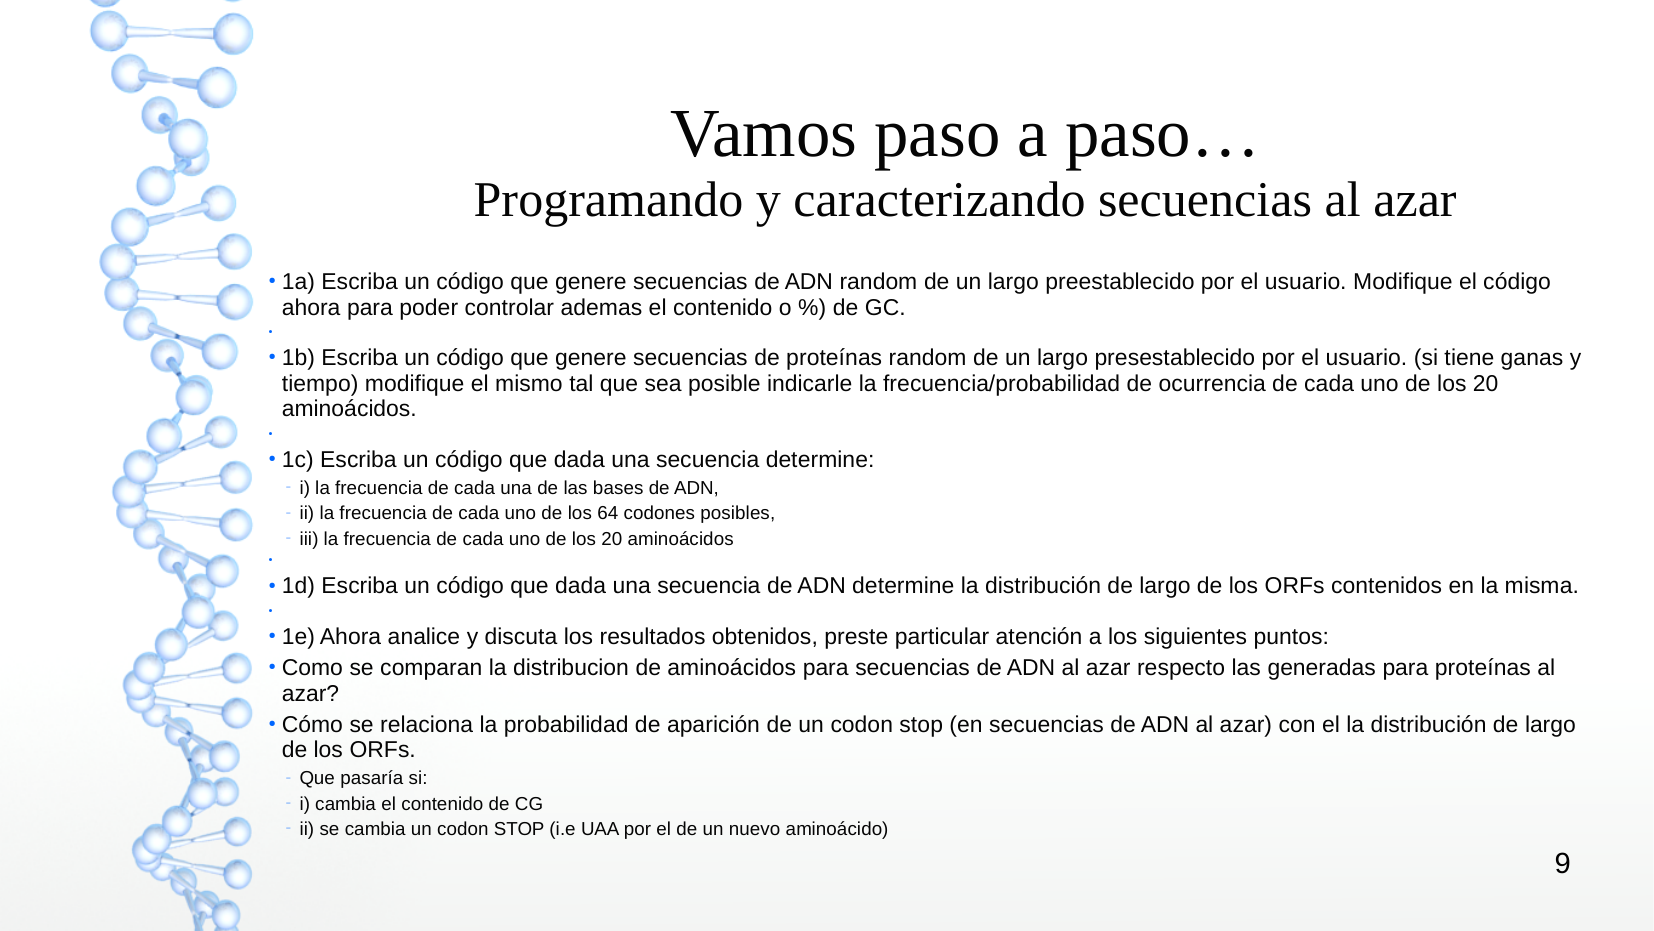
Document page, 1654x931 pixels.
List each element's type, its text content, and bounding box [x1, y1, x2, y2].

list 1a) Escriba un código que genere secuencias de ADN random de un largo preestablecido por el usuario. Modifique el código ahora para poder controlar ademas el contenido o %) de GC. 1b) Escriba un código que genere secuencias de proteínas random de un largo presestablecido por el usuario. (si tiene ganas y tiempo) modifique el mismo tal que sea posible indicarle la frecuencia/probabilidad de ocurrencia de cada uno de los 20 aminoácidos. 1c) Escriba un código que dada una secuencia determine: i) la frecuencia de cada una de las bases de ADN, ii) la frecuencia de cada uno de los 64 codones posibles, iii) la frecuencia de cada uno de los 20 aminoácidos 1d) Escriba un código que dada una secuencia de ADN determine la distribución de largo de los ORFs contenidos en la misma. 1e) Ahora analice y discuta los resultados obtenidos, preste particular atención a los siguientes puntos: Como se comparan la distribucion de aminoácidos para secuencias de ADN al azar respecto las generadas para proteínas al azar? Cómo se relaciona la probabilidad de aparición de un codon stop (en secuencias de ADN al azar) con el la distribución de largo de los ORFs. Que pasaría si: i) cambia el contenido de CG ii) se cambia un codon STOP (i.e UAA por el de un nuevo aminoácido) [264, 268, 1593, 886]
title Vamos paso a paso… Programando y caracterizando secuencias al azar [265, 95, 1595, 303]
picture [0, 0, 1654, 931]
